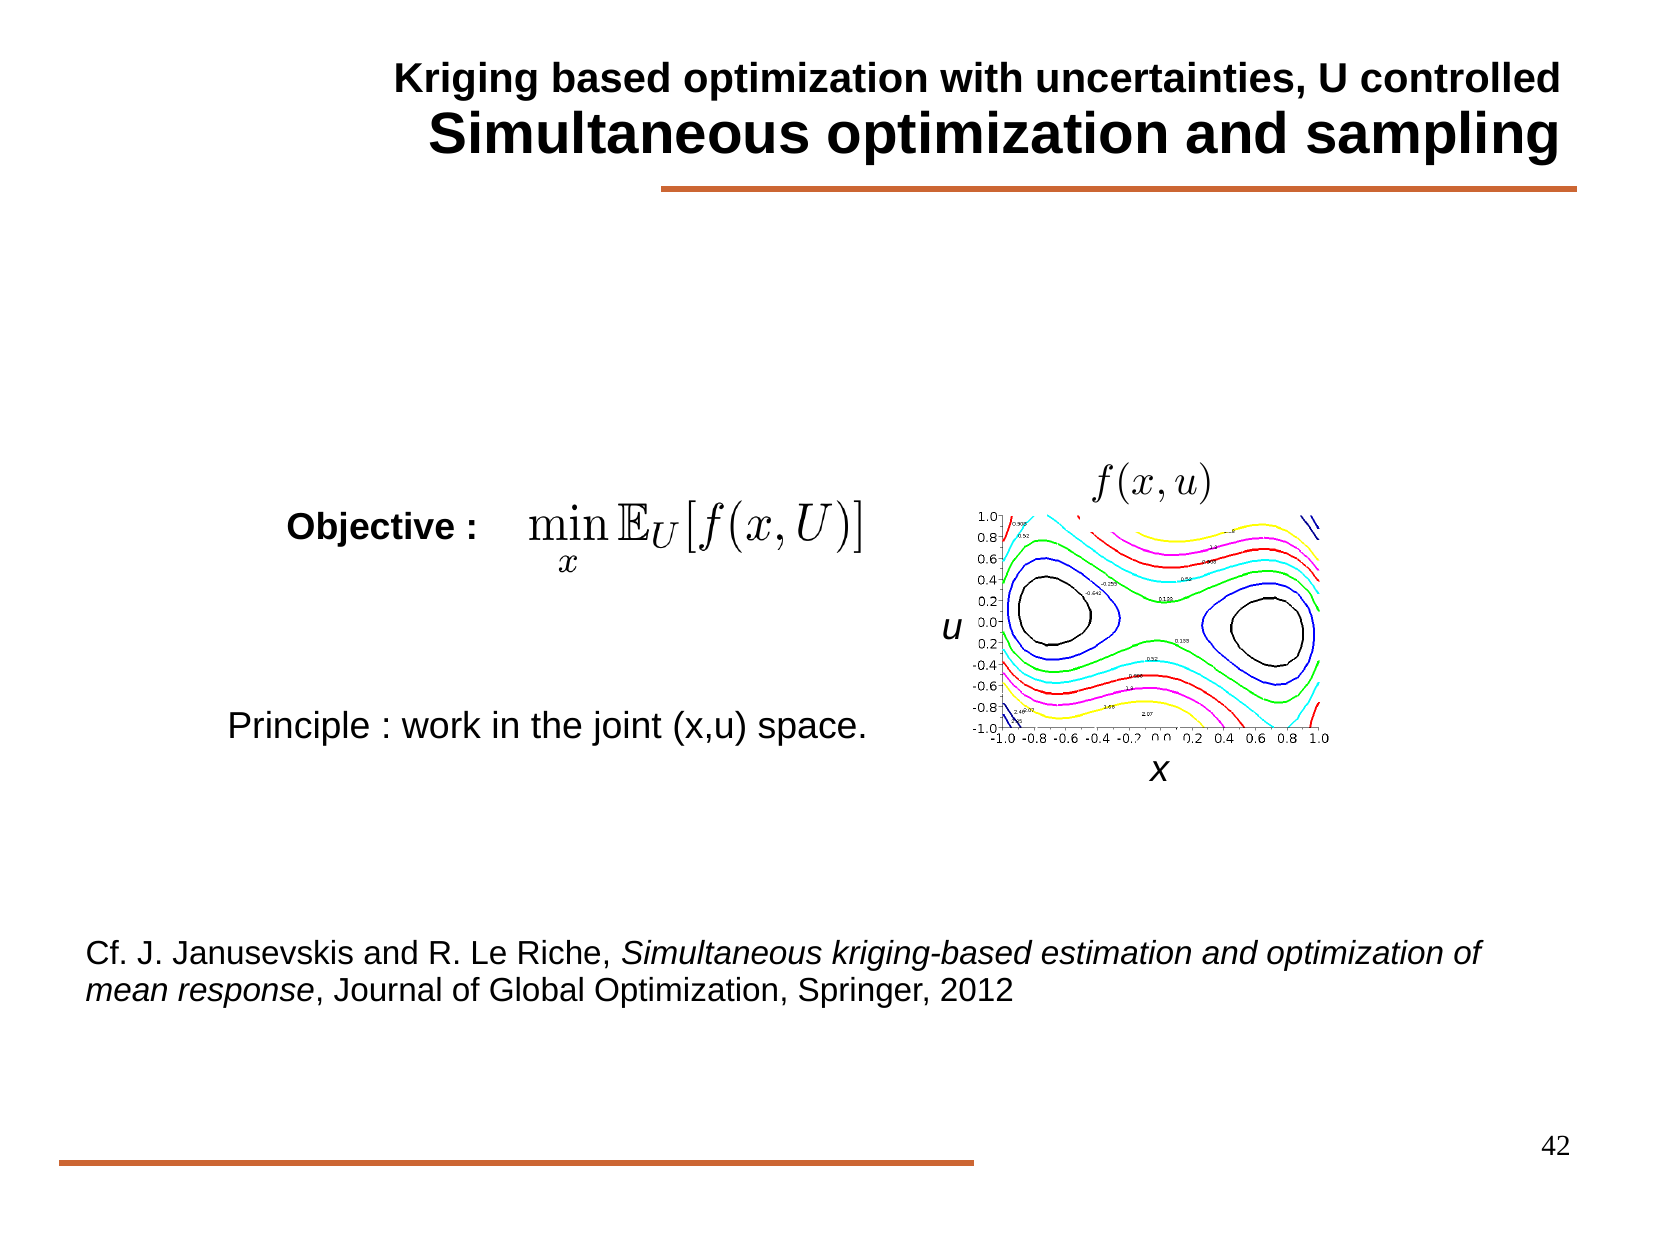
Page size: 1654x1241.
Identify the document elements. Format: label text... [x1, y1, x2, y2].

picture [519, 472, 882, 611]
text_box Kriging based optimization with uncertainties, U controlled Simultaneous optimization and sampling [218, 47, 1577, 174]
picture [950, 442, 1342, 696]
text_box u [927, 598, 979, 656]
text_box Objective : [271, 498, 504, 556]
text_box Principle : work in the joint (x,u) space. [212, 696, 1347, 838]
text_box Cf. J. Janusevskis and R. Le Riche, Simultaneous kriging-based estimation and optimization of mean response, Journal of Global Optimization, Springer, 2012 [70, 926, 1583, 1016]
